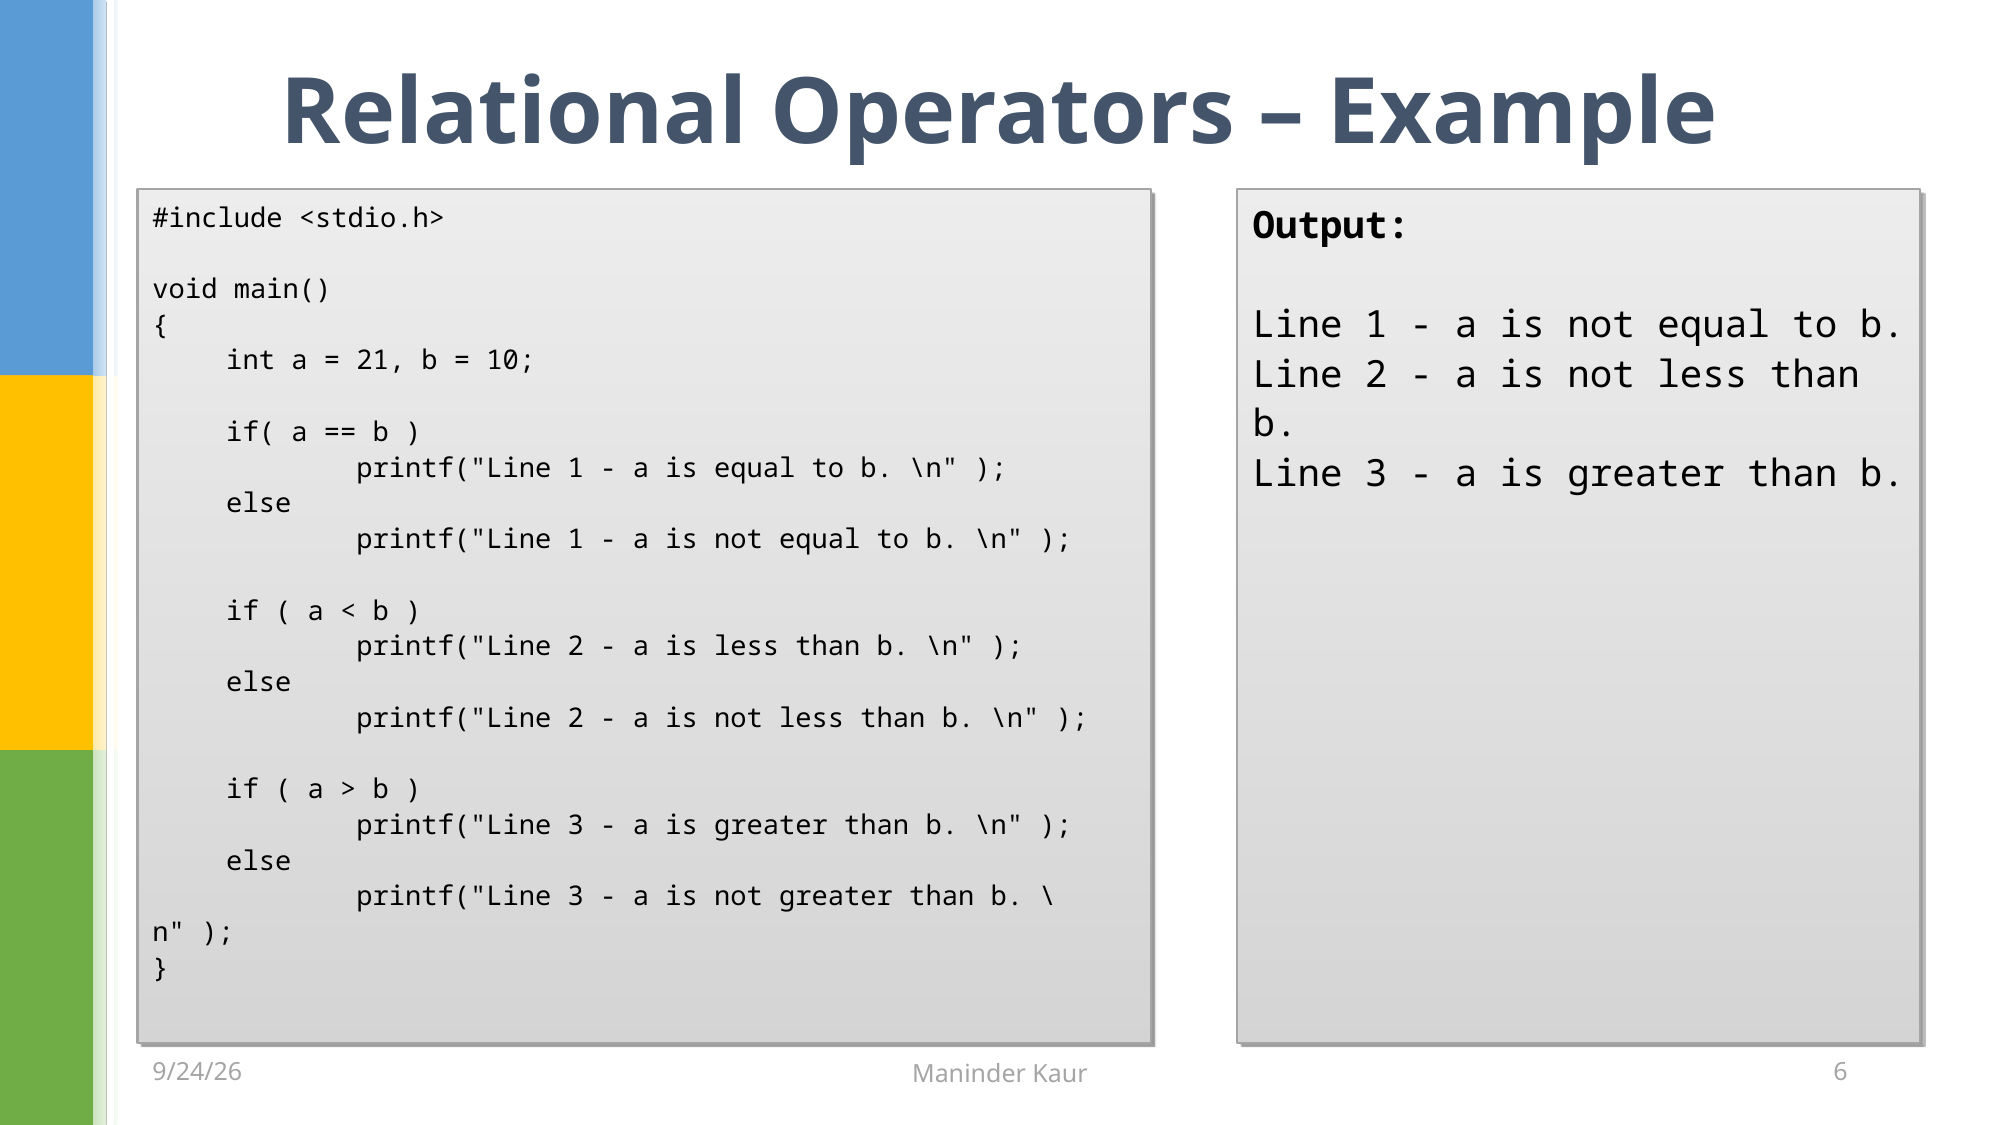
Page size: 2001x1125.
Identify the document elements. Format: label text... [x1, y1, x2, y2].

slide_number 1/21/15 [137, 1042, 675, 1103]
slide_number <number> [1325, 1043, 1863, 1103]
list #include <stdio.h> void main() { int a = 21, b = 10; if( a == b ) printf("Line 1 - a is equal to b. \n" ); else printf("Line 1 - a is not equal to b. \n" ); if ( a < b ) printf("Line 2 - a is less than b. \n" ); else printf("Line 2 - a is not less than b. \n" ); if ( a > b ) printf("Line 3 - a is greater than b. \n" ); else printf("Line 3 - a is not greater than b. \n" ); } [137, 190, 1151, 1043]
text_box Output: Line 1 - a is not equal to b. Line 2 - a is not less than b. Line 3 - a is greater than b. [1237, 189, 1921, 1043]
footer Maninder Kaur [762, 1042, 1238, 1103]
title Relational Operators – Example [137, 25, 1863, 190]
